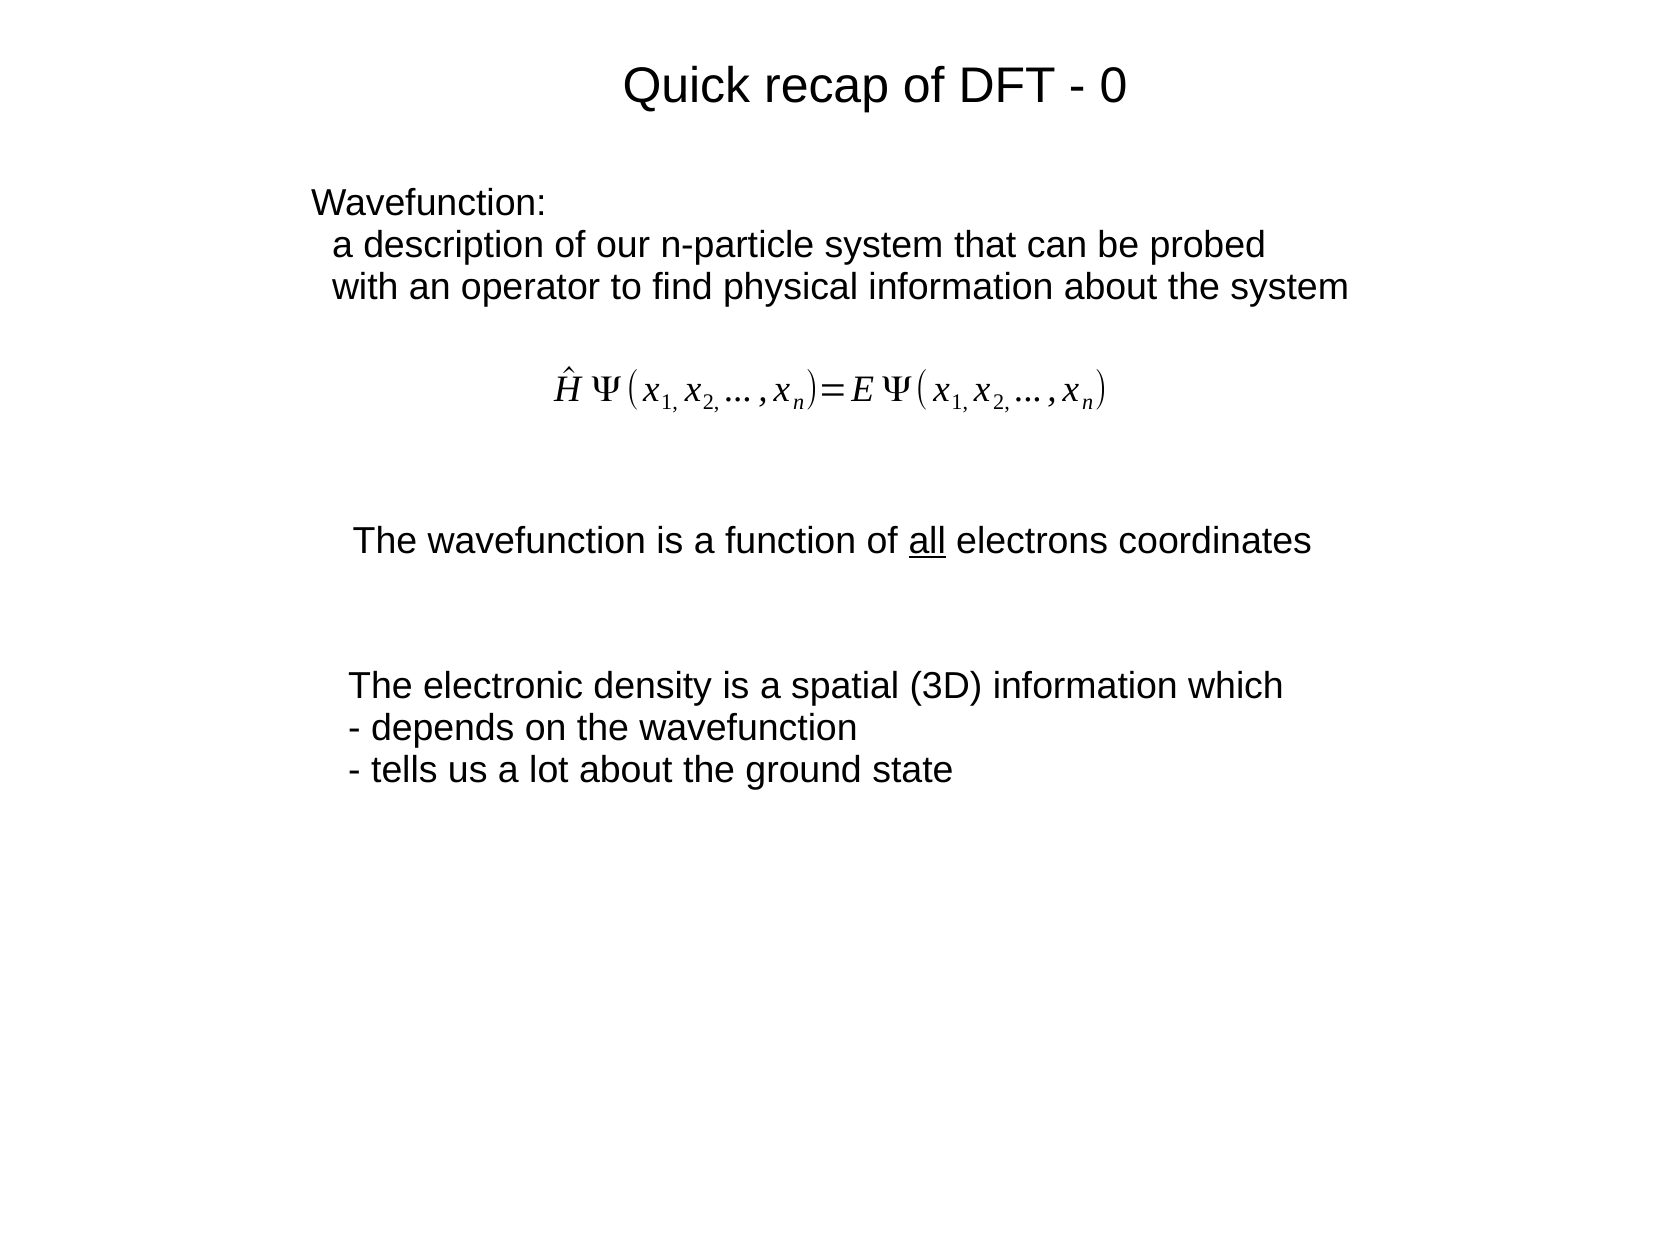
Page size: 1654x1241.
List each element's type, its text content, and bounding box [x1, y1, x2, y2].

text_box The electronic density is a spatial (3D) information which - depends on the wavefunction - tells us a lot about the ground state [333, 657, 1301, 799]
text_box Wavefunction: a description of our n-particle system that can be probed with an operator to find physical information about the system [296, 174, 1366, 316]
chart [545, 364, 1114, 415]
text_box Quick recap of DFT - 0 [607, 49, 1183, 120]
text_box The wavefunction is a function of all electrons coordinates [337, 512, 1329, 570]
